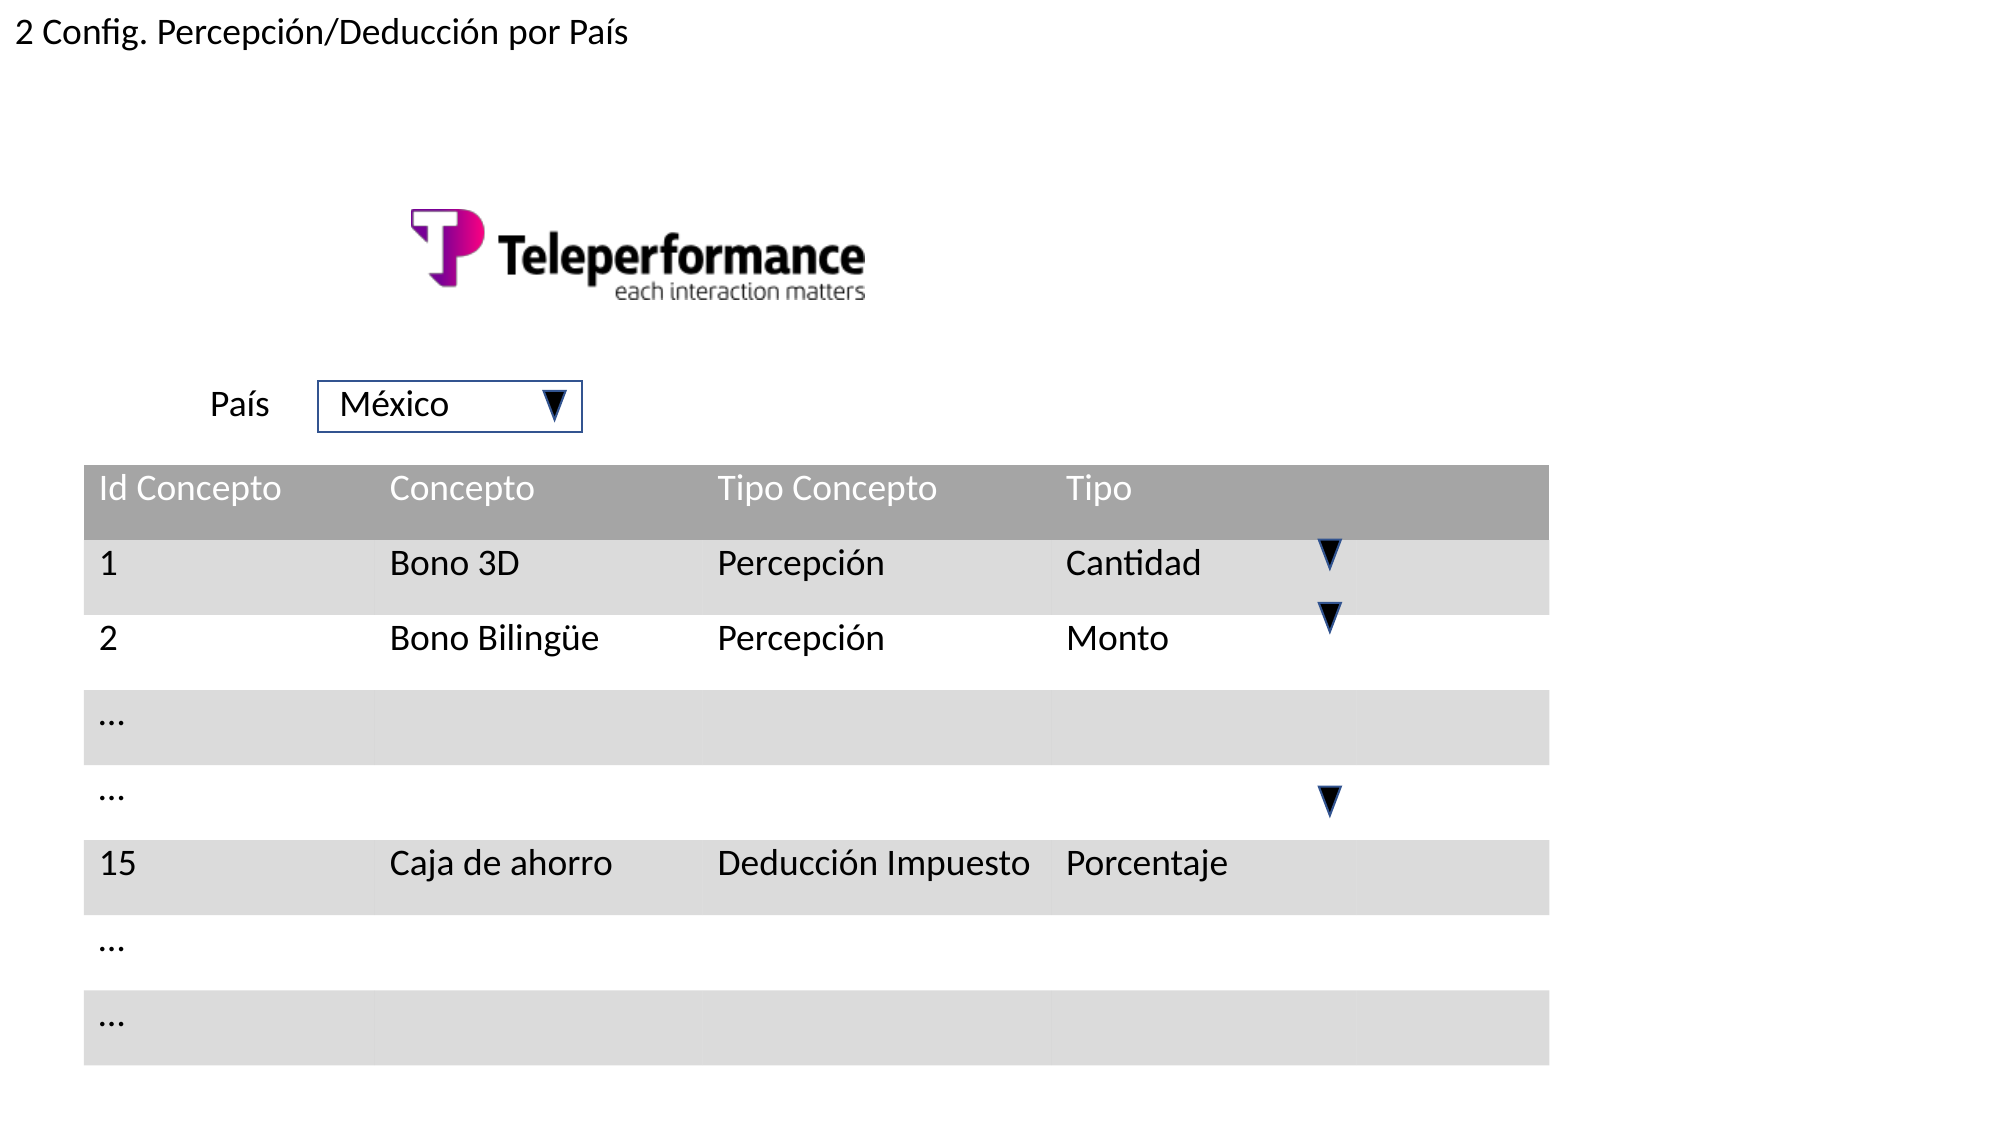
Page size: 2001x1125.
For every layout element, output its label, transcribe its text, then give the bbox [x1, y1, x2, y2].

table_cell … [84, 990, 375, 1065]
table_cell 2 [84, 615, 375, 690]
text_box País [83, 371, 285, 432]
table_cell … [84, 690, 375, 765]
table_header Concepto [375, 465, 703, 540]
text_box [1318, 602, 1341, 632]
table_cell [375, 915, 703, 990]
table_cell [375, 690, 703, 765]
text_box México [324, 371, 526, 432]
table_cell [1051, 690, 1356, 765]
table_cell [375, 990, 703, 1065]
table_cell [375, 765, 703, 840]
table_cell Monto [1051, 615, 1356, 690]
table_cell Percepción [703, 540, 1051, 615]
table_cell [1356, 615, 1549, 690]
text_box [1318, 786, 1341, 816]
table_cell Cantidad [1051, 540, 1356, 615]
table_cell [1356, 990, 1549, 1065]
text_box [543, 390, 566, 420]
table_cell 15 [84, 840, 375, 915]
table_cell … [84, 765, 375, 840]
table_header Tipo [1051, 465, 1356, 540]
table_cell [1356, 765, 1549, 840]
table_cell [1356, 840, 1549, 915]
table_cell [1051, 990, 1356, 1065]
table_header Id Concepto [84, 465, 375, 540]
table_cell … [84, 915, 375, 990]
table_cell Bono Bilingüe [375, 615, 703, 690]
picture [411, 209, 865, 300]
table_header [1356, 465, 1549, 540]
table_cell Porcentaje [1051, 840, 1356, 915]
table_cell Percepción [703, 615, 1051, 690]
table_cell Bono 3D [375, 540, 703, 615]
table_cell [703, 990, 1051, 1065]
table_cell [1356, 540, 1549, 615]
table_header Tipo Concepto [703, 465, 1051, 540]
table_cell Deducción Impuesto [703, 840, 1051, 915]
table_cell [1051, 765, 1356, 840]
table_cell [1356, 690, 1549, 765]
table_cell [1356, 915, 1549, 990]
table_cell 1 [84, 540, 375, 615]
table_cell [1051, 915, 1356, 990]
table_cell [703, 765, 1051, 840]
table_cell [703, 915, 1051, 990]
table_cell Caja de ahorro [375, 840, 703, 915]
table_cell [703, 690, 1051, 765]
text_box [1318, 539, 1341, 569]
text_box 2 Config. Percepción/Deducción por País [0, 0, 735, 60]
